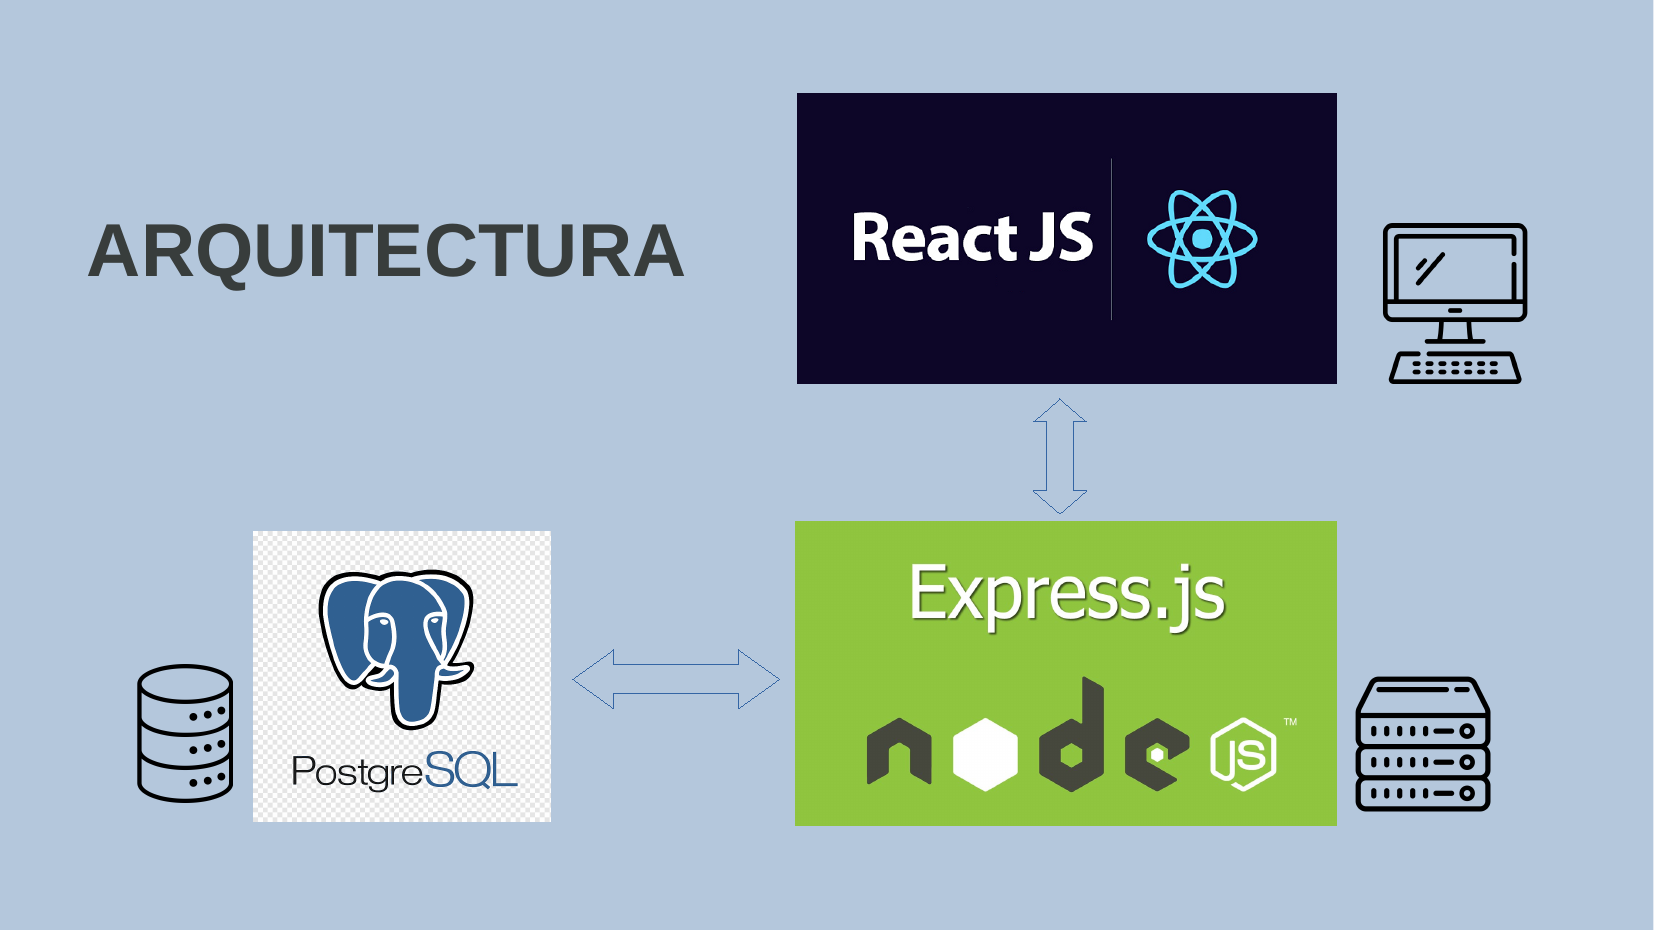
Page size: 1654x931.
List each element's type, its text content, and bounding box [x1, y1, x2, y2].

text_box ARQUITECTURA [72, 201, 709, 384]
picture [795, 521, 1337, 826]
picture [1374, 223, 1536, 384]
picture [253, 531, 551, 823]
picture [137, 664, 233, 803]
text_box [572, 649, 780, 709]
text_box [1033, 398, 1087, 514]
picture [797, 93, 1337, 384]
picture [1340, 661, 1506, 827]
